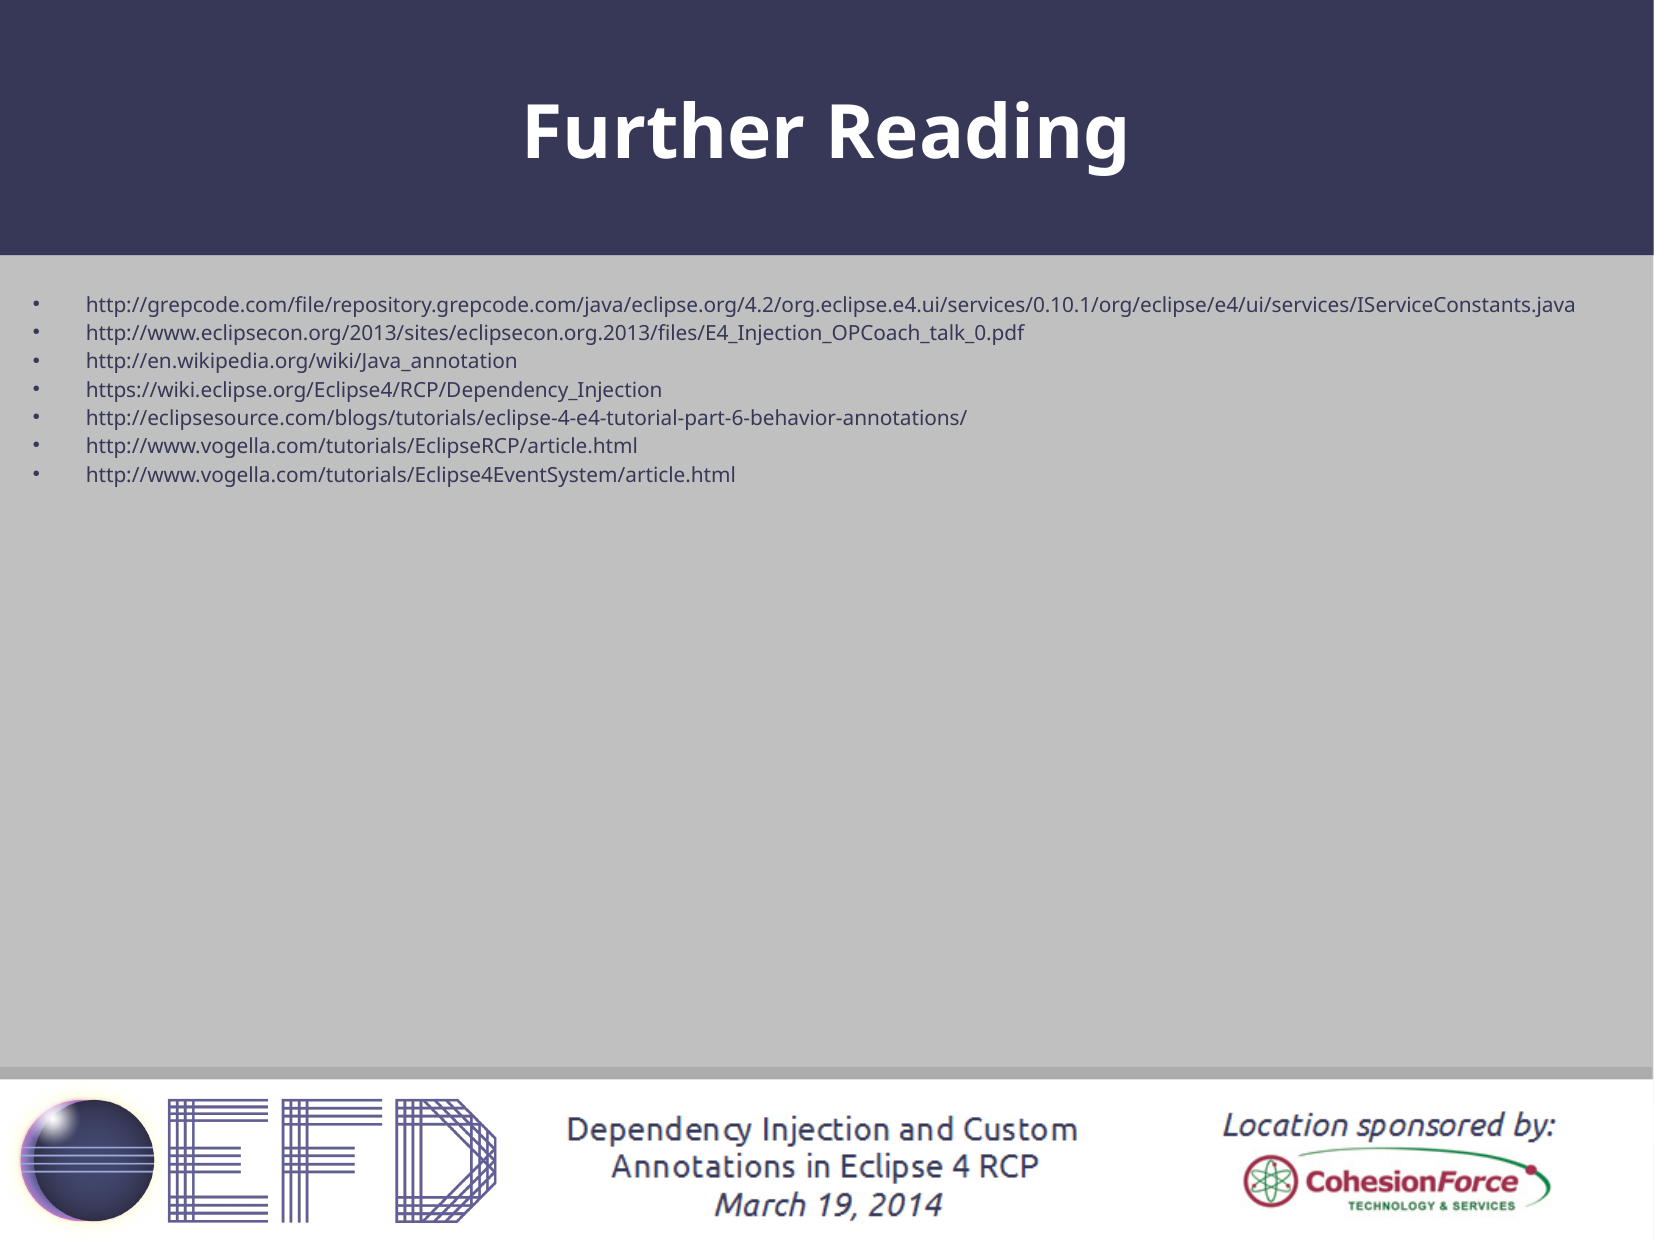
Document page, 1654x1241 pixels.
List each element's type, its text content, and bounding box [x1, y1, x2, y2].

list http://grepcode.com/file/repository.grepcode.com/java/eclipse.org/4.2/org.eclipse.e4.ui/services/0.10.1/org/eclipse/e4/ui/services/IServiceConstants.java http://www.eclipsecon.org/2013/sites/eclipsecon.org.2013/files/E4_Injection_OPCoach_talk_0.pdf http://en.wikipedia.org/wiki/Java_annotation https://wiki.eclipse.org/Eclipse4/RCP/Dependency_Injection http://eclipsesource.com/blogs/tutorials/eclipse-4-e4-tutorial-part-6-behavior-annotations/ http://www.vogella.com/tutorials/EclipseRCP/article.html http://www.vogella.com/tutorials/Eclipse4EventSystem/article.html [15, 290, 1636, 1066]
picture [0, 1079, 497, 1241]
picture [549, 1082, 1105, 1241]
title Further Reading [82, 25, 1571, 233]
picture [1110, 1104, 1654, 1241]
